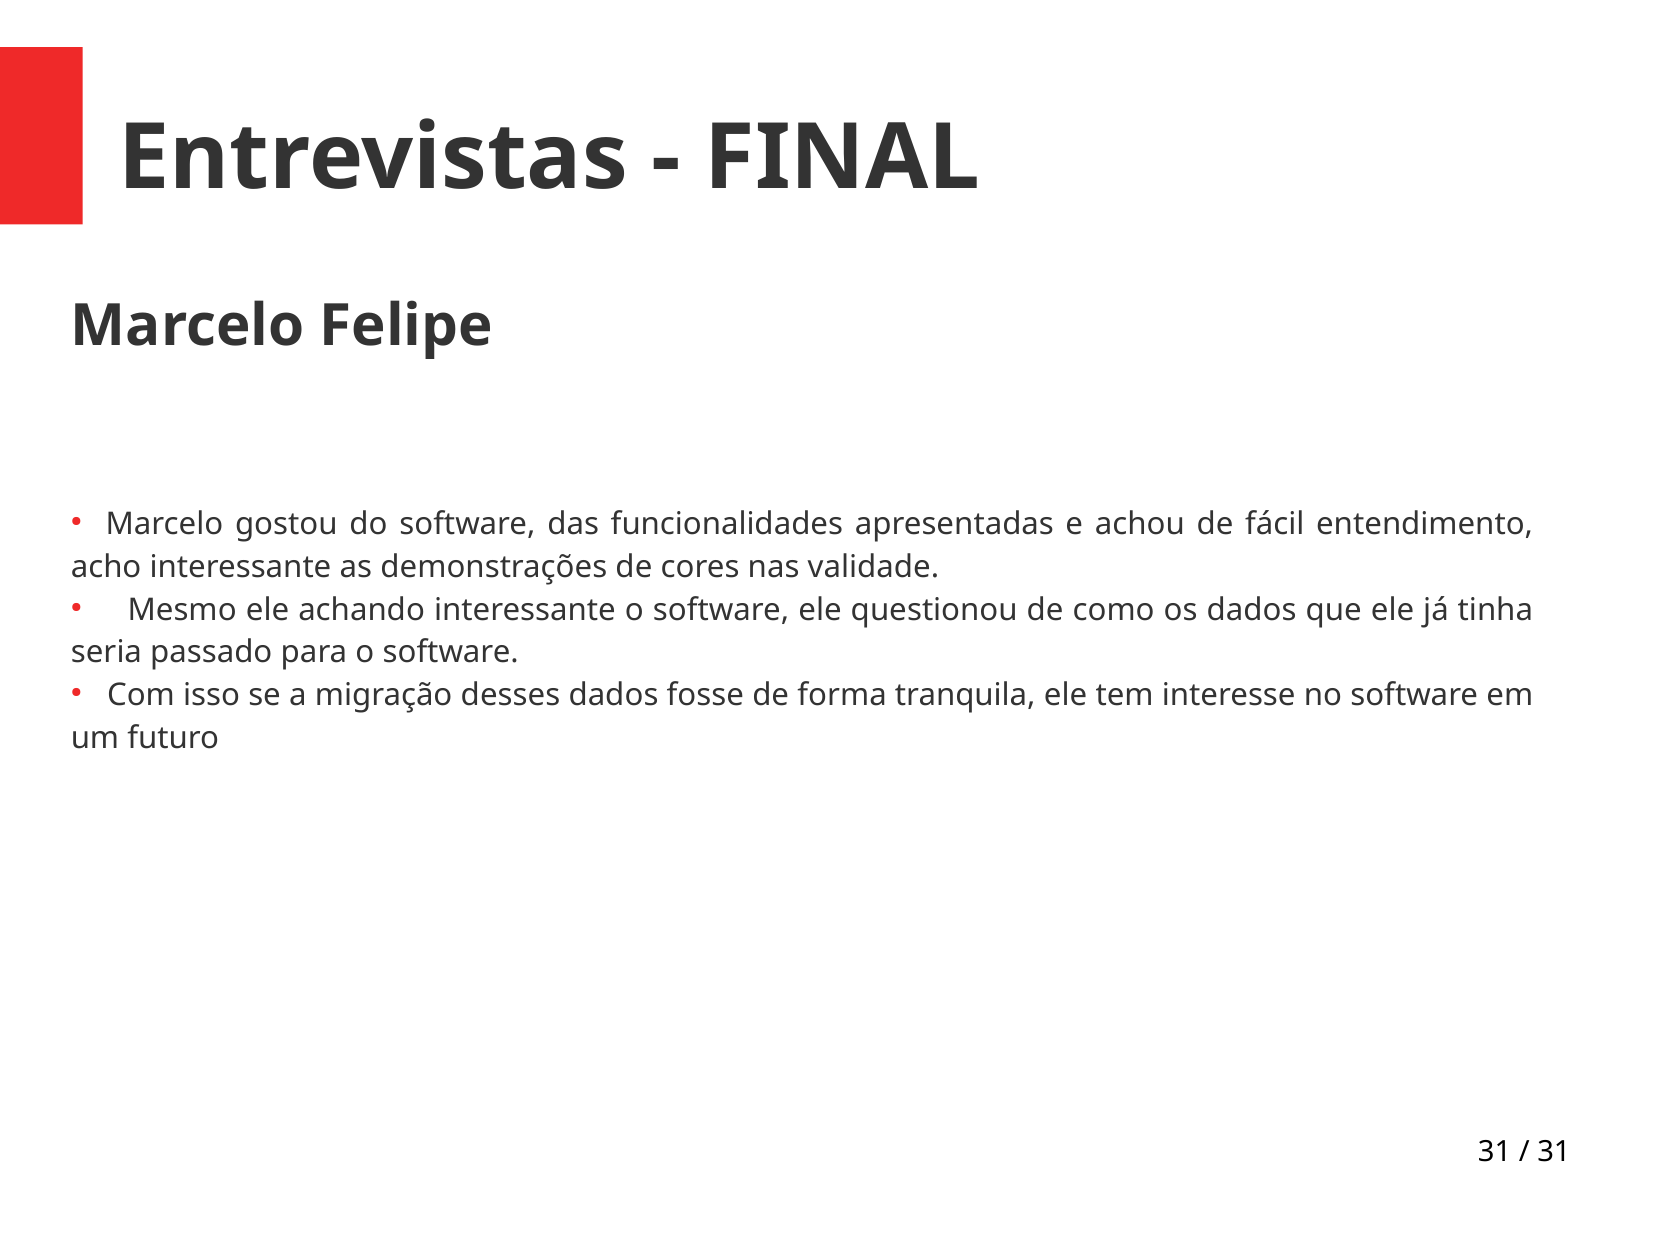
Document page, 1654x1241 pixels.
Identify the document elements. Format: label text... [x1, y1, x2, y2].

list Marcelo Felipe Marcelo gostou do software, das funcionalidades apresentadas e achou de fácil entendimento, acho interessante as demonstrações de cores nas validade. Mesmo ele achando interessante o software, ele questionou de como os dados que ele já tinha seria passado para o software. Com isso se a migração desses dados fosse de forma tranquila, ele tem interesse no software em um futuro [70, 283, 1536, 1087]
title Entrevistas - FINAL [118, 49, 1571, 257]
